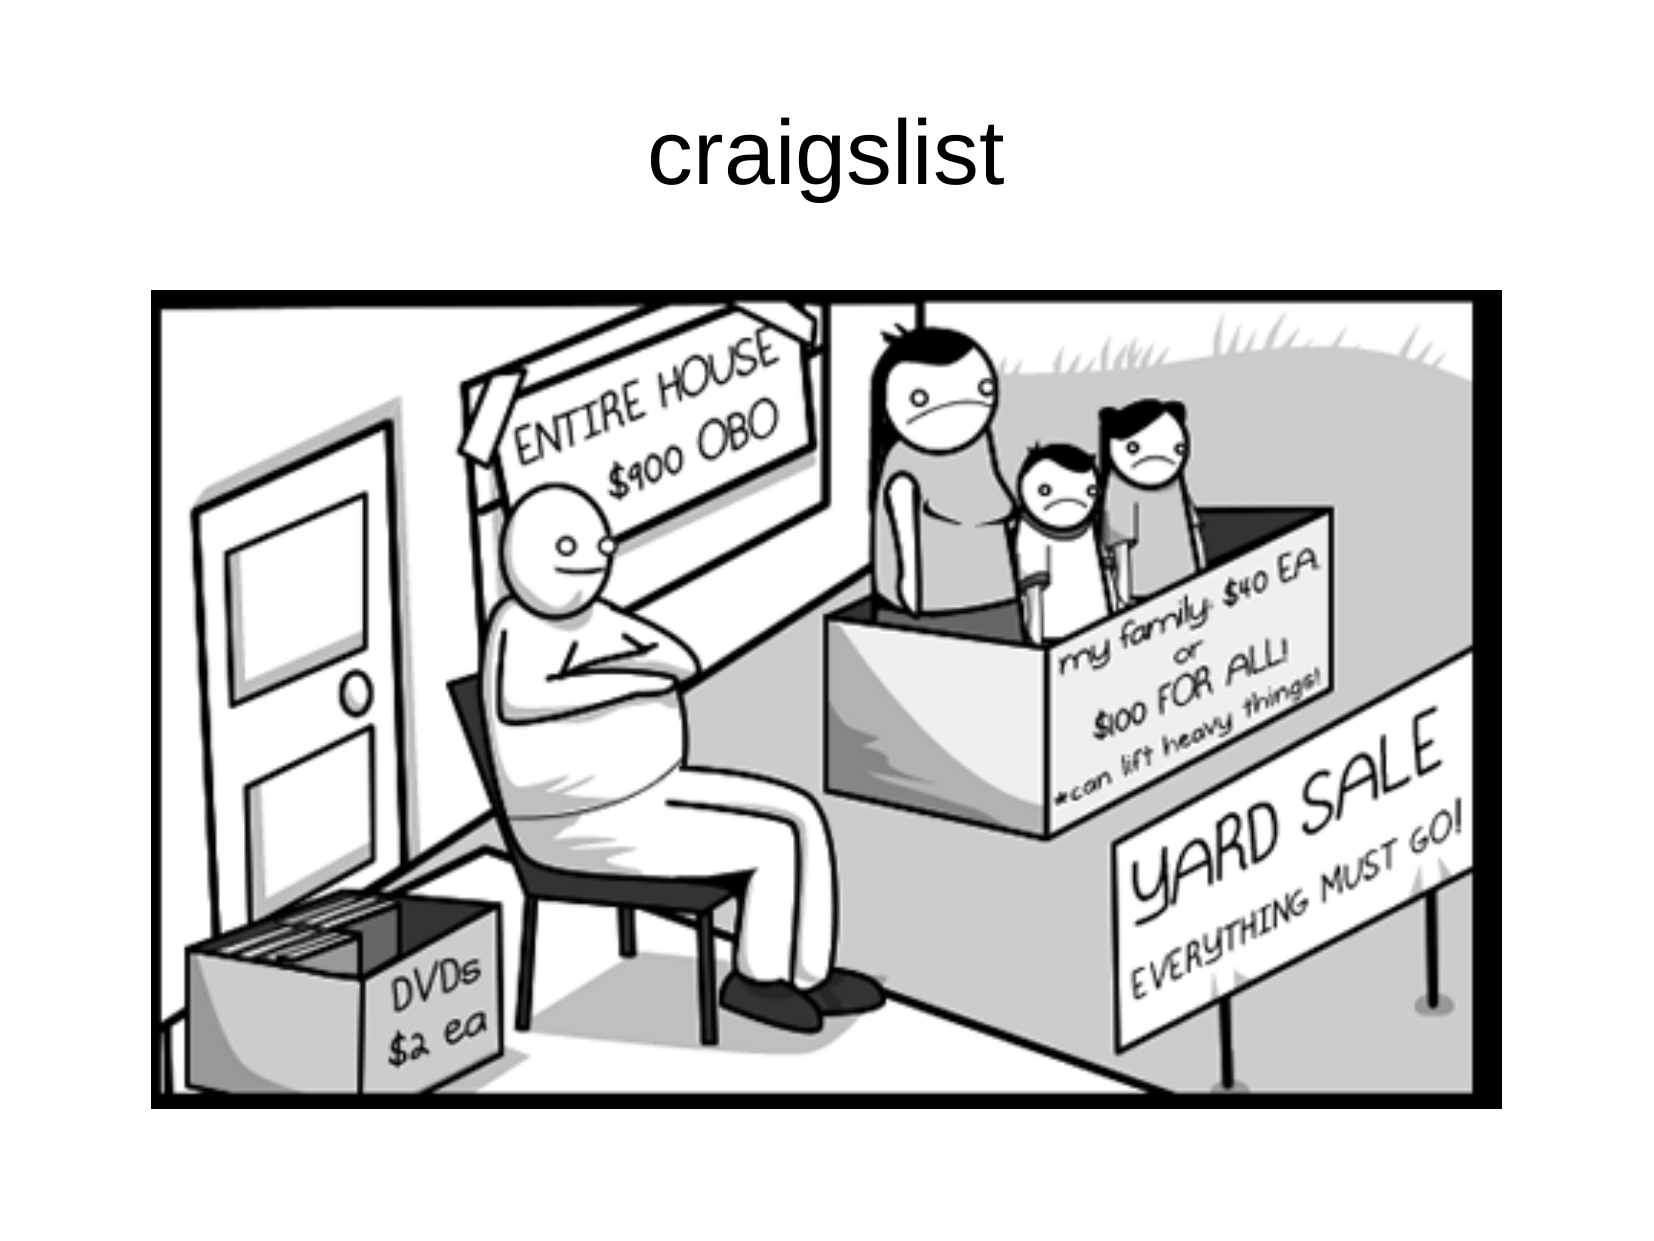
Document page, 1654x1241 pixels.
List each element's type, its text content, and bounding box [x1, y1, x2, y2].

title craigslist [82, 49, 1571, 257]
picture [151, 290, 1502, 1109]
